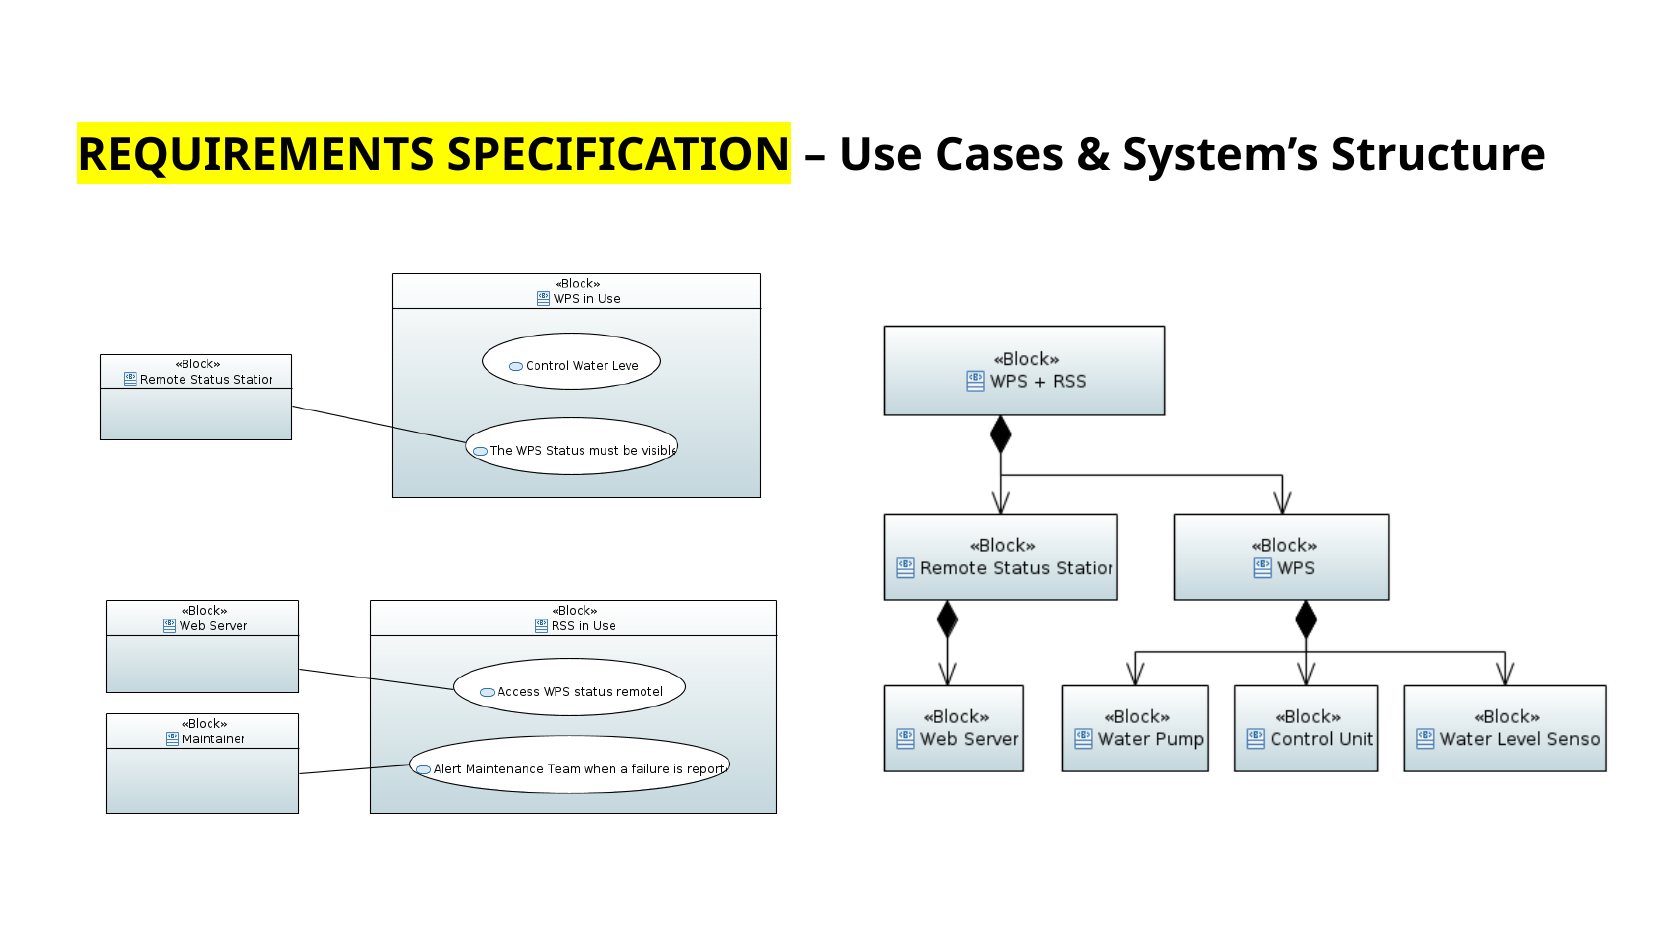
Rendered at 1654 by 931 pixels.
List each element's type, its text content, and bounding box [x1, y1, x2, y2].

picture [96, 590, 786, 824]
picture [870, 312, 1621, 786]
title REQUIREMENTS SPECIFICATION – Use Cases & System’s Structure [76, 99, 1565, 207]
picture [90, 263, 770, 507]
